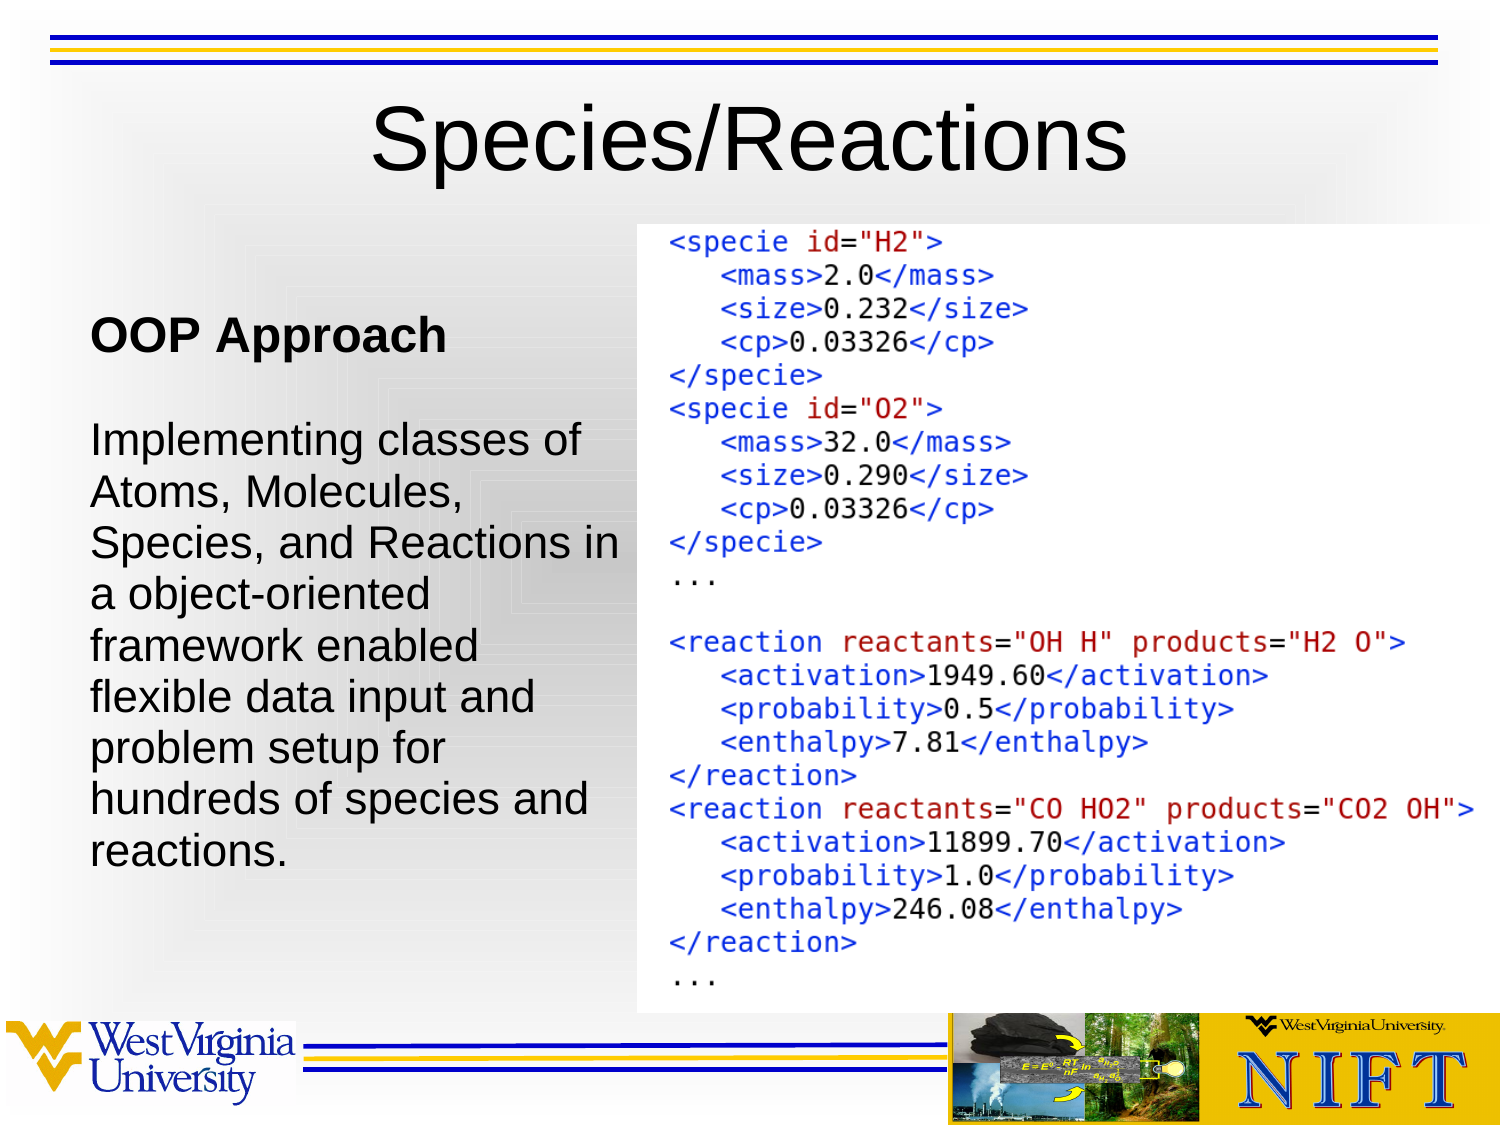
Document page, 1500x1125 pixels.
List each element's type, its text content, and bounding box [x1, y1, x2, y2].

picture [637, 224, 1500, 1125]
title Species/Reactions [75, 52, 1426, 226]
text_box OOP Approach Implementing classes of Atoms, Molecules, Species, and Reactions in a object-oriented framework enabled flexible data input and problem setup for hundreds of species and reactions. [75, 299, 638, 884]
